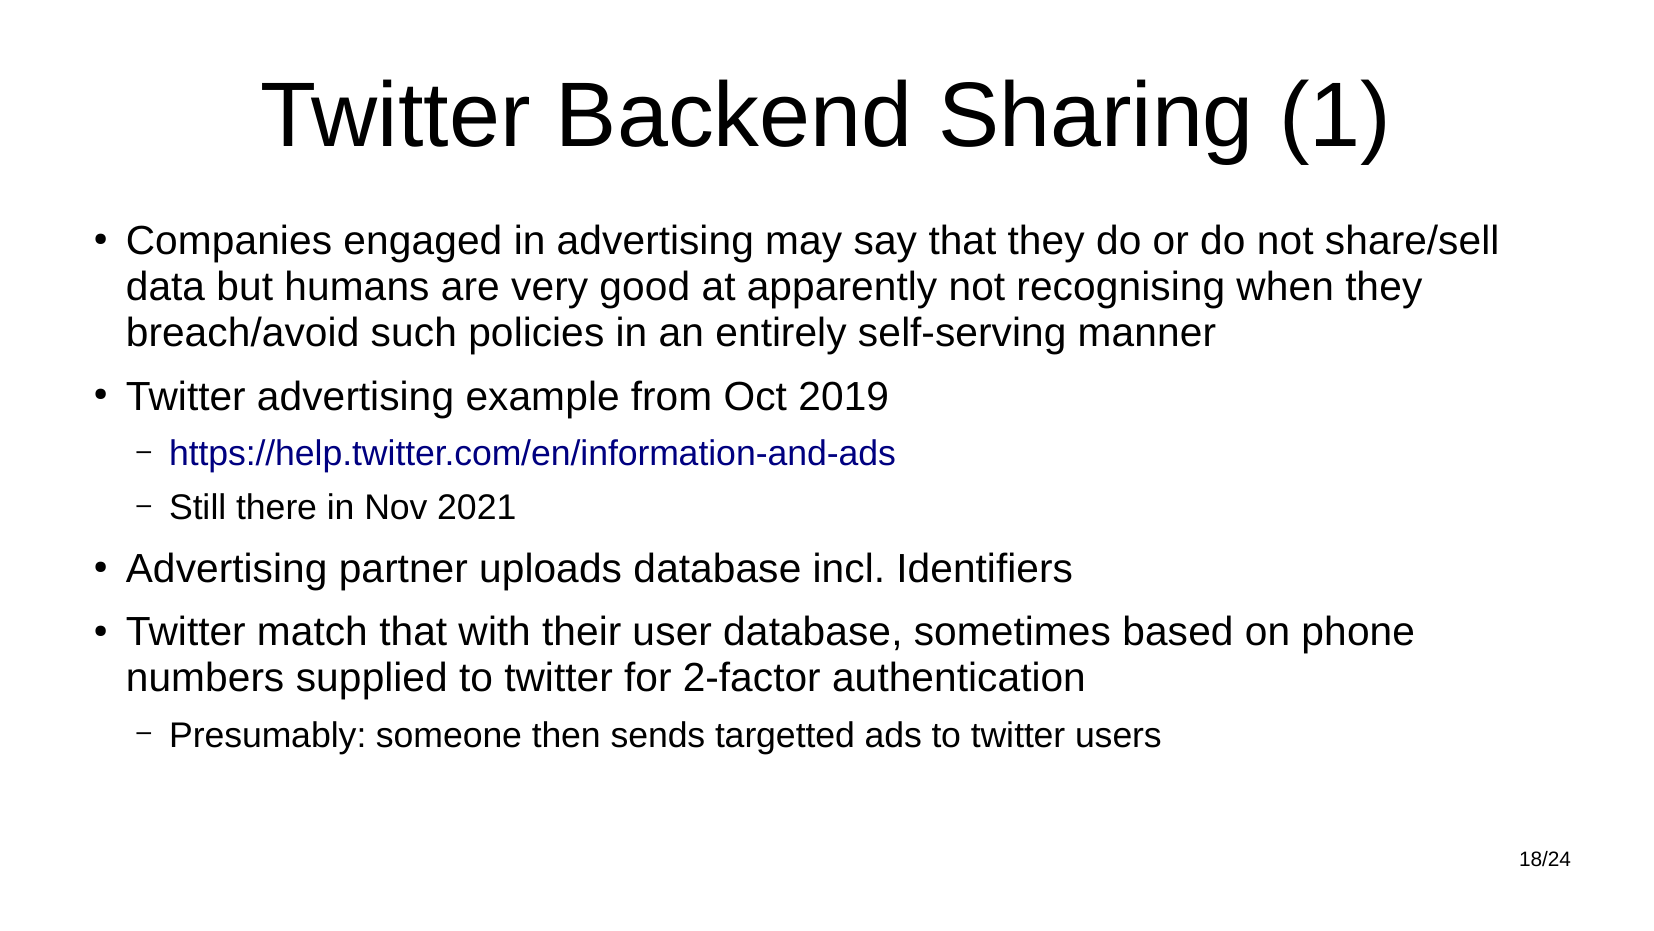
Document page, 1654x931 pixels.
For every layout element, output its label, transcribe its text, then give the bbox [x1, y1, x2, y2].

list Companies engaged in advertising may say that they do or do not share/sell data but humans are very good at apparently not recognising when they breach/avoid such policies in an entirely self-serving manner Twitter advertising example from Oct 2019 https://help.twitter.com/en/information-and-ads Still there in Nov 2021 Advertising partner uploads database incl. Identifiers Twitter match that with their user database, sometimes based on phone numbers supplied to twitter for 2-factor authentication Presumably: someone then sends targetted ads to twitter users [82, 217, 1571, 758]
title Twitter Backend Sharing (1) [82, 37, 1571, 193]
